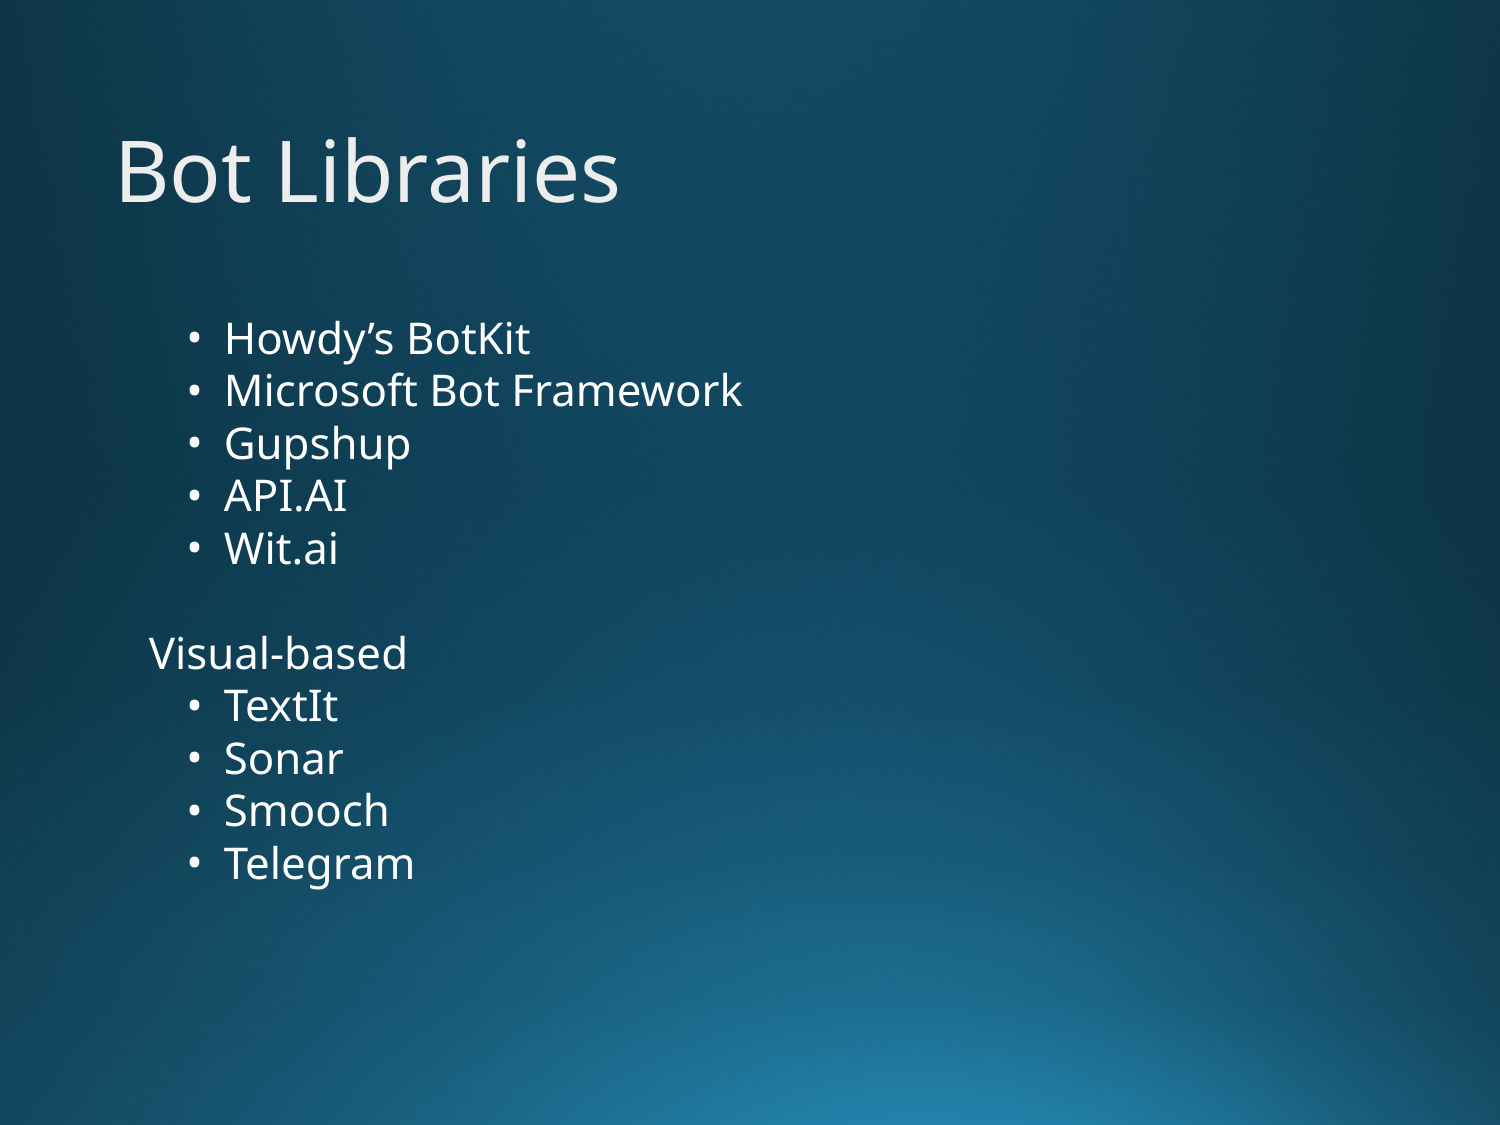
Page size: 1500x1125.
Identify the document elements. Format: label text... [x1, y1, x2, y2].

list Howdy’s BotKit Microsoft Bot Framework Gupshup API.AI Wit.ai Visual-based TextIt Sonar Smooch Telegram [137, 299, 1397, 1014]
title Bot Libraries [103, 59, 1397, 278]
picture [0, 0, 1500, 1125]
